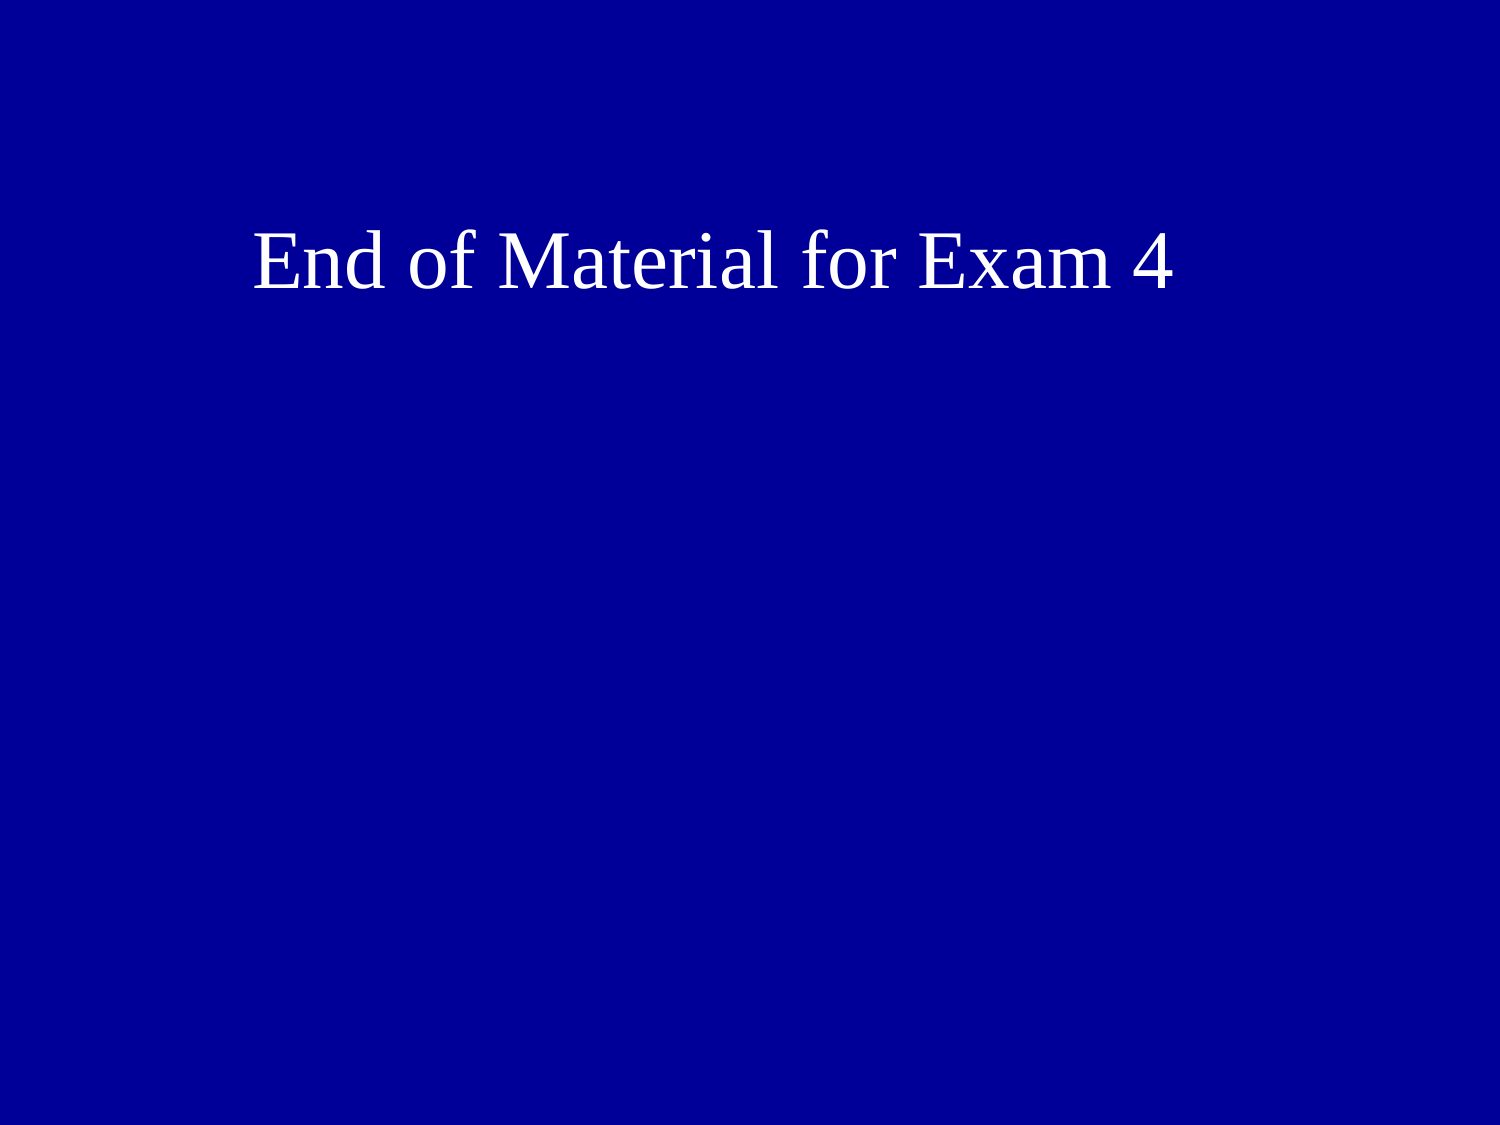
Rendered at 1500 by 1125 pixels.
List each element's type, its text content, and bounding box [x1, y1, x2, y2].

text_box End of Material for Exam 4 [237, 197, 1238, 313]
